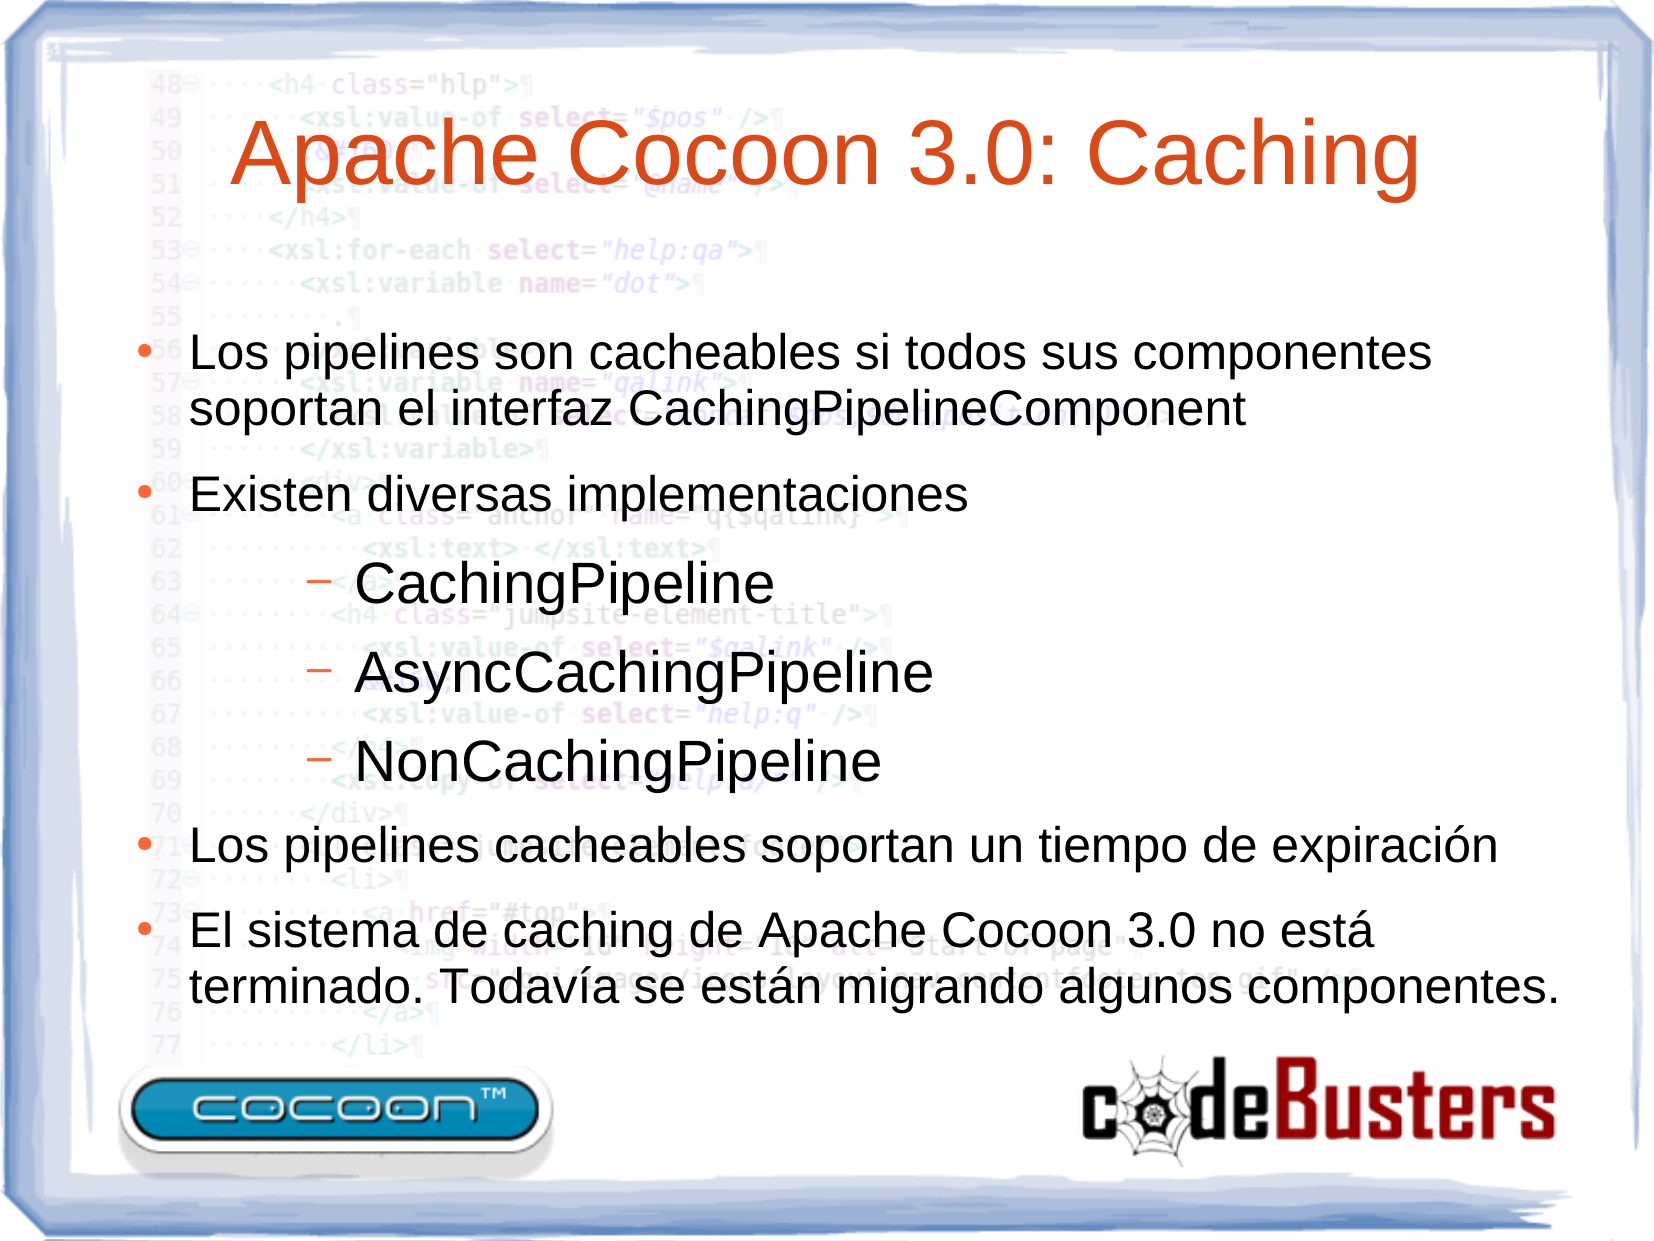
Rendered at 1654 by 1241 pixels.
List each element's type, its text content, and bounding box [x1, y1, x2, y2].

list Los pipelines son cacheables si todos sus componentes soportan el interfaz CachingPipelineComponent Existen diversas implementaciones CachingPipeline AsyncCachingPipeline NonCachingPipeline Los pipelines cacheables soportan un tiempo de expiración El sistema de caching de Apache Cocoon 3.0 no está terminado. Todavía se están migrando algunos componentes. [118, 324, 1571, 1045]
title Apache Cocoon 3.0: Caching [82, 49, 1571, 257]
picture [0, 0, 1654, 1241]
